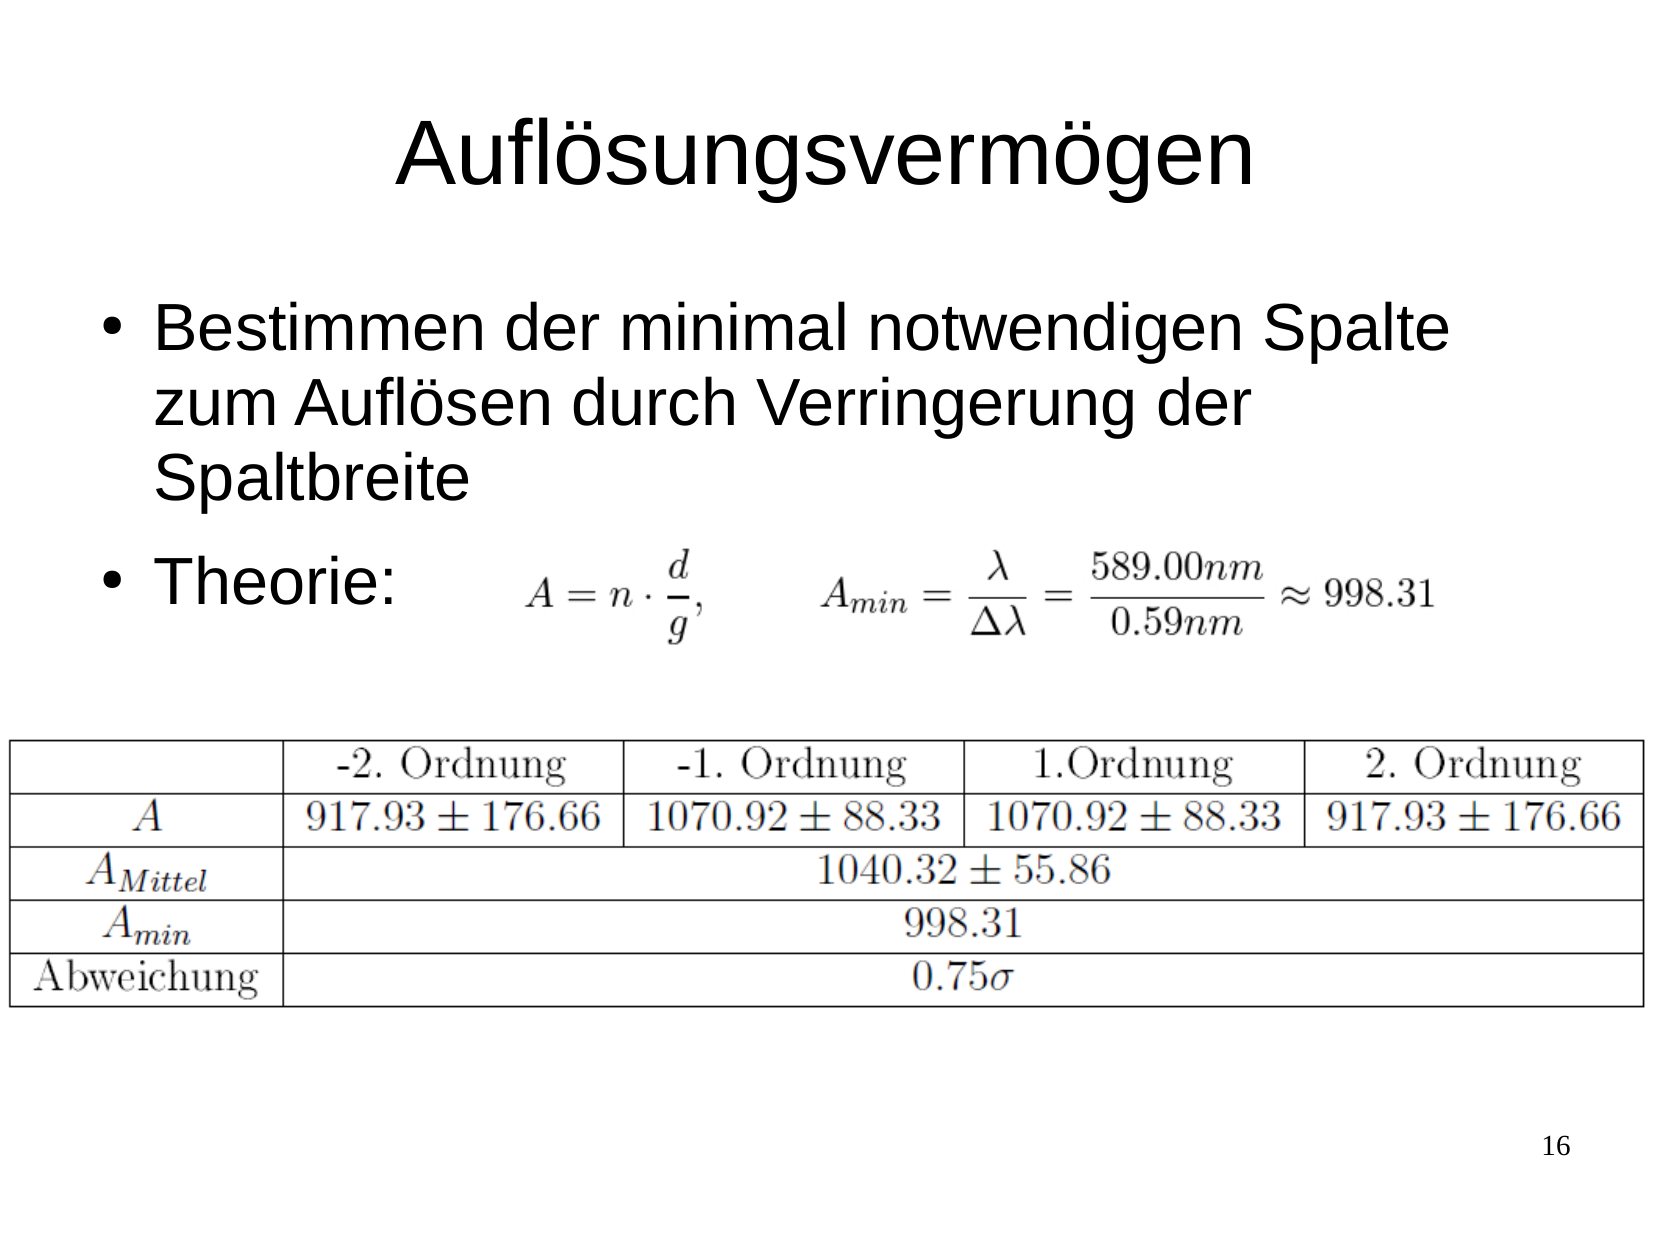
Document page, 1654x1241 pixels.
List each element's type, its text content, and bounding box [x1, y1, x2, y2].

picture [472, 514, 1465, 673]
list Bestimmen der minimal notwendigen Spalte zum Auflösen durch Verringerung der Spaltbreite Theorie: [82, 290, 1571, 724]
title Auflösungsvermögen [82, 49, 1571, 257]
picture [0, 726, 1654, 1028]
